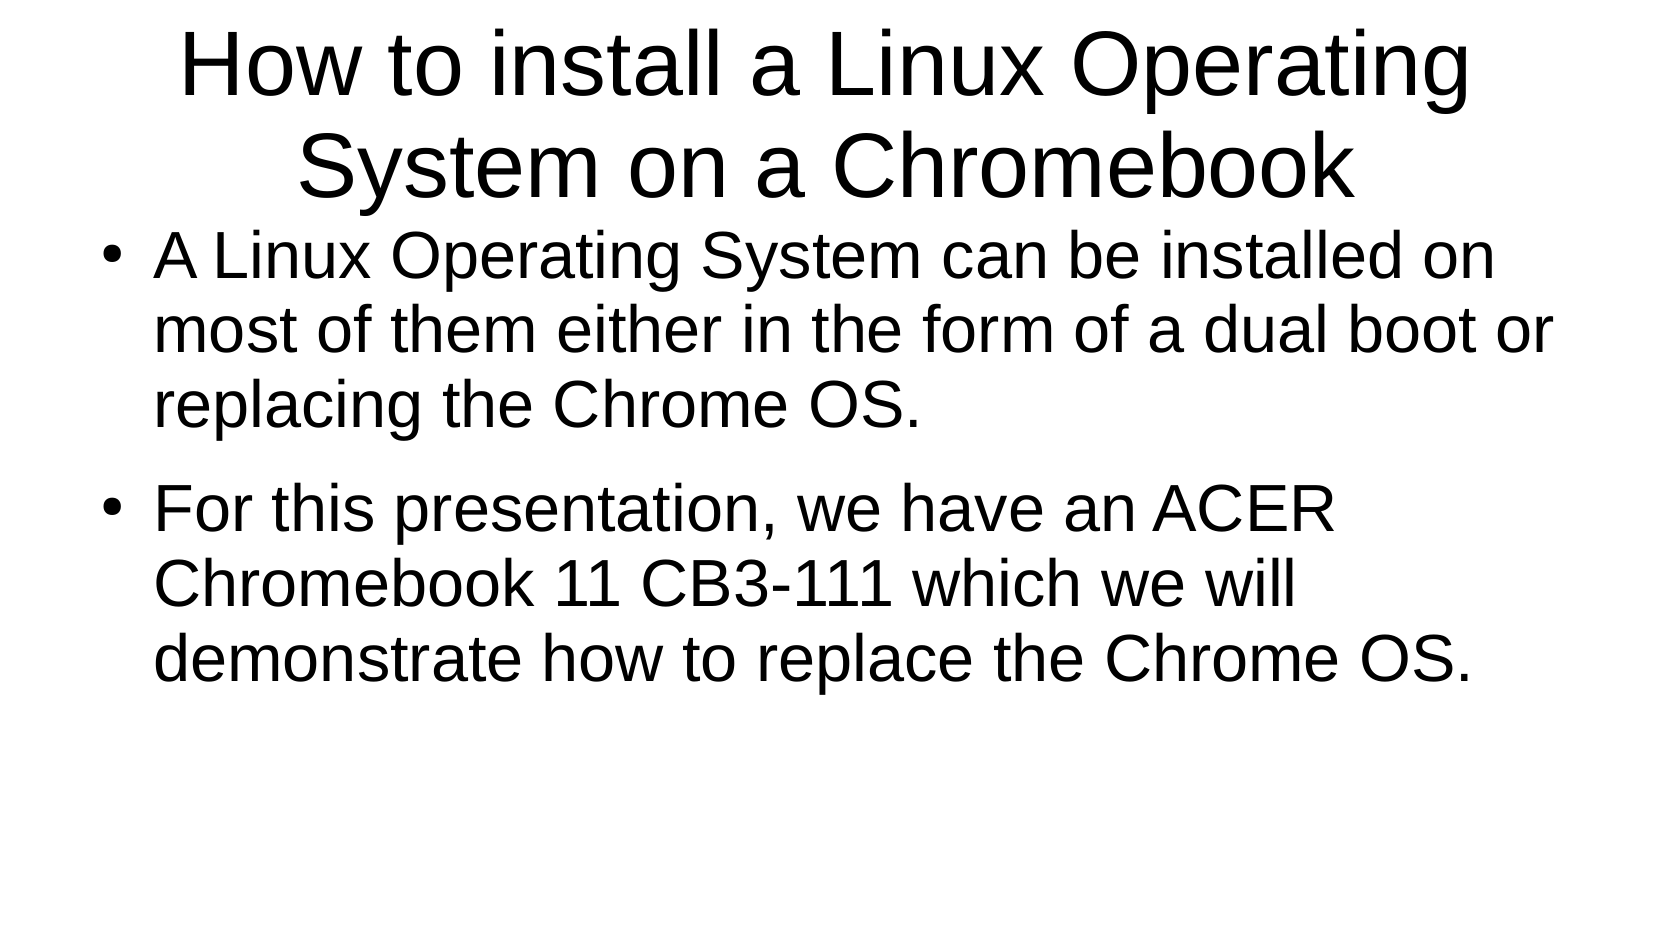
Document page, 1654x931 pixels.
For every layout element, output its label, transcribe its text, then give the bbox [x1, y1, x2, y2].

list A Linux Operating System can be installed on most of them either in the form of a dual boot or replacing the Chrome OS. For this presentation, we have an ACER Chromebook 11 CB3-111 which we will demonstrate how to replace the Chrome OS. [82, 217, 1571, 758]
title How to install a Linux Operating System on a Chromebook [82, 12, 1571, 217]
